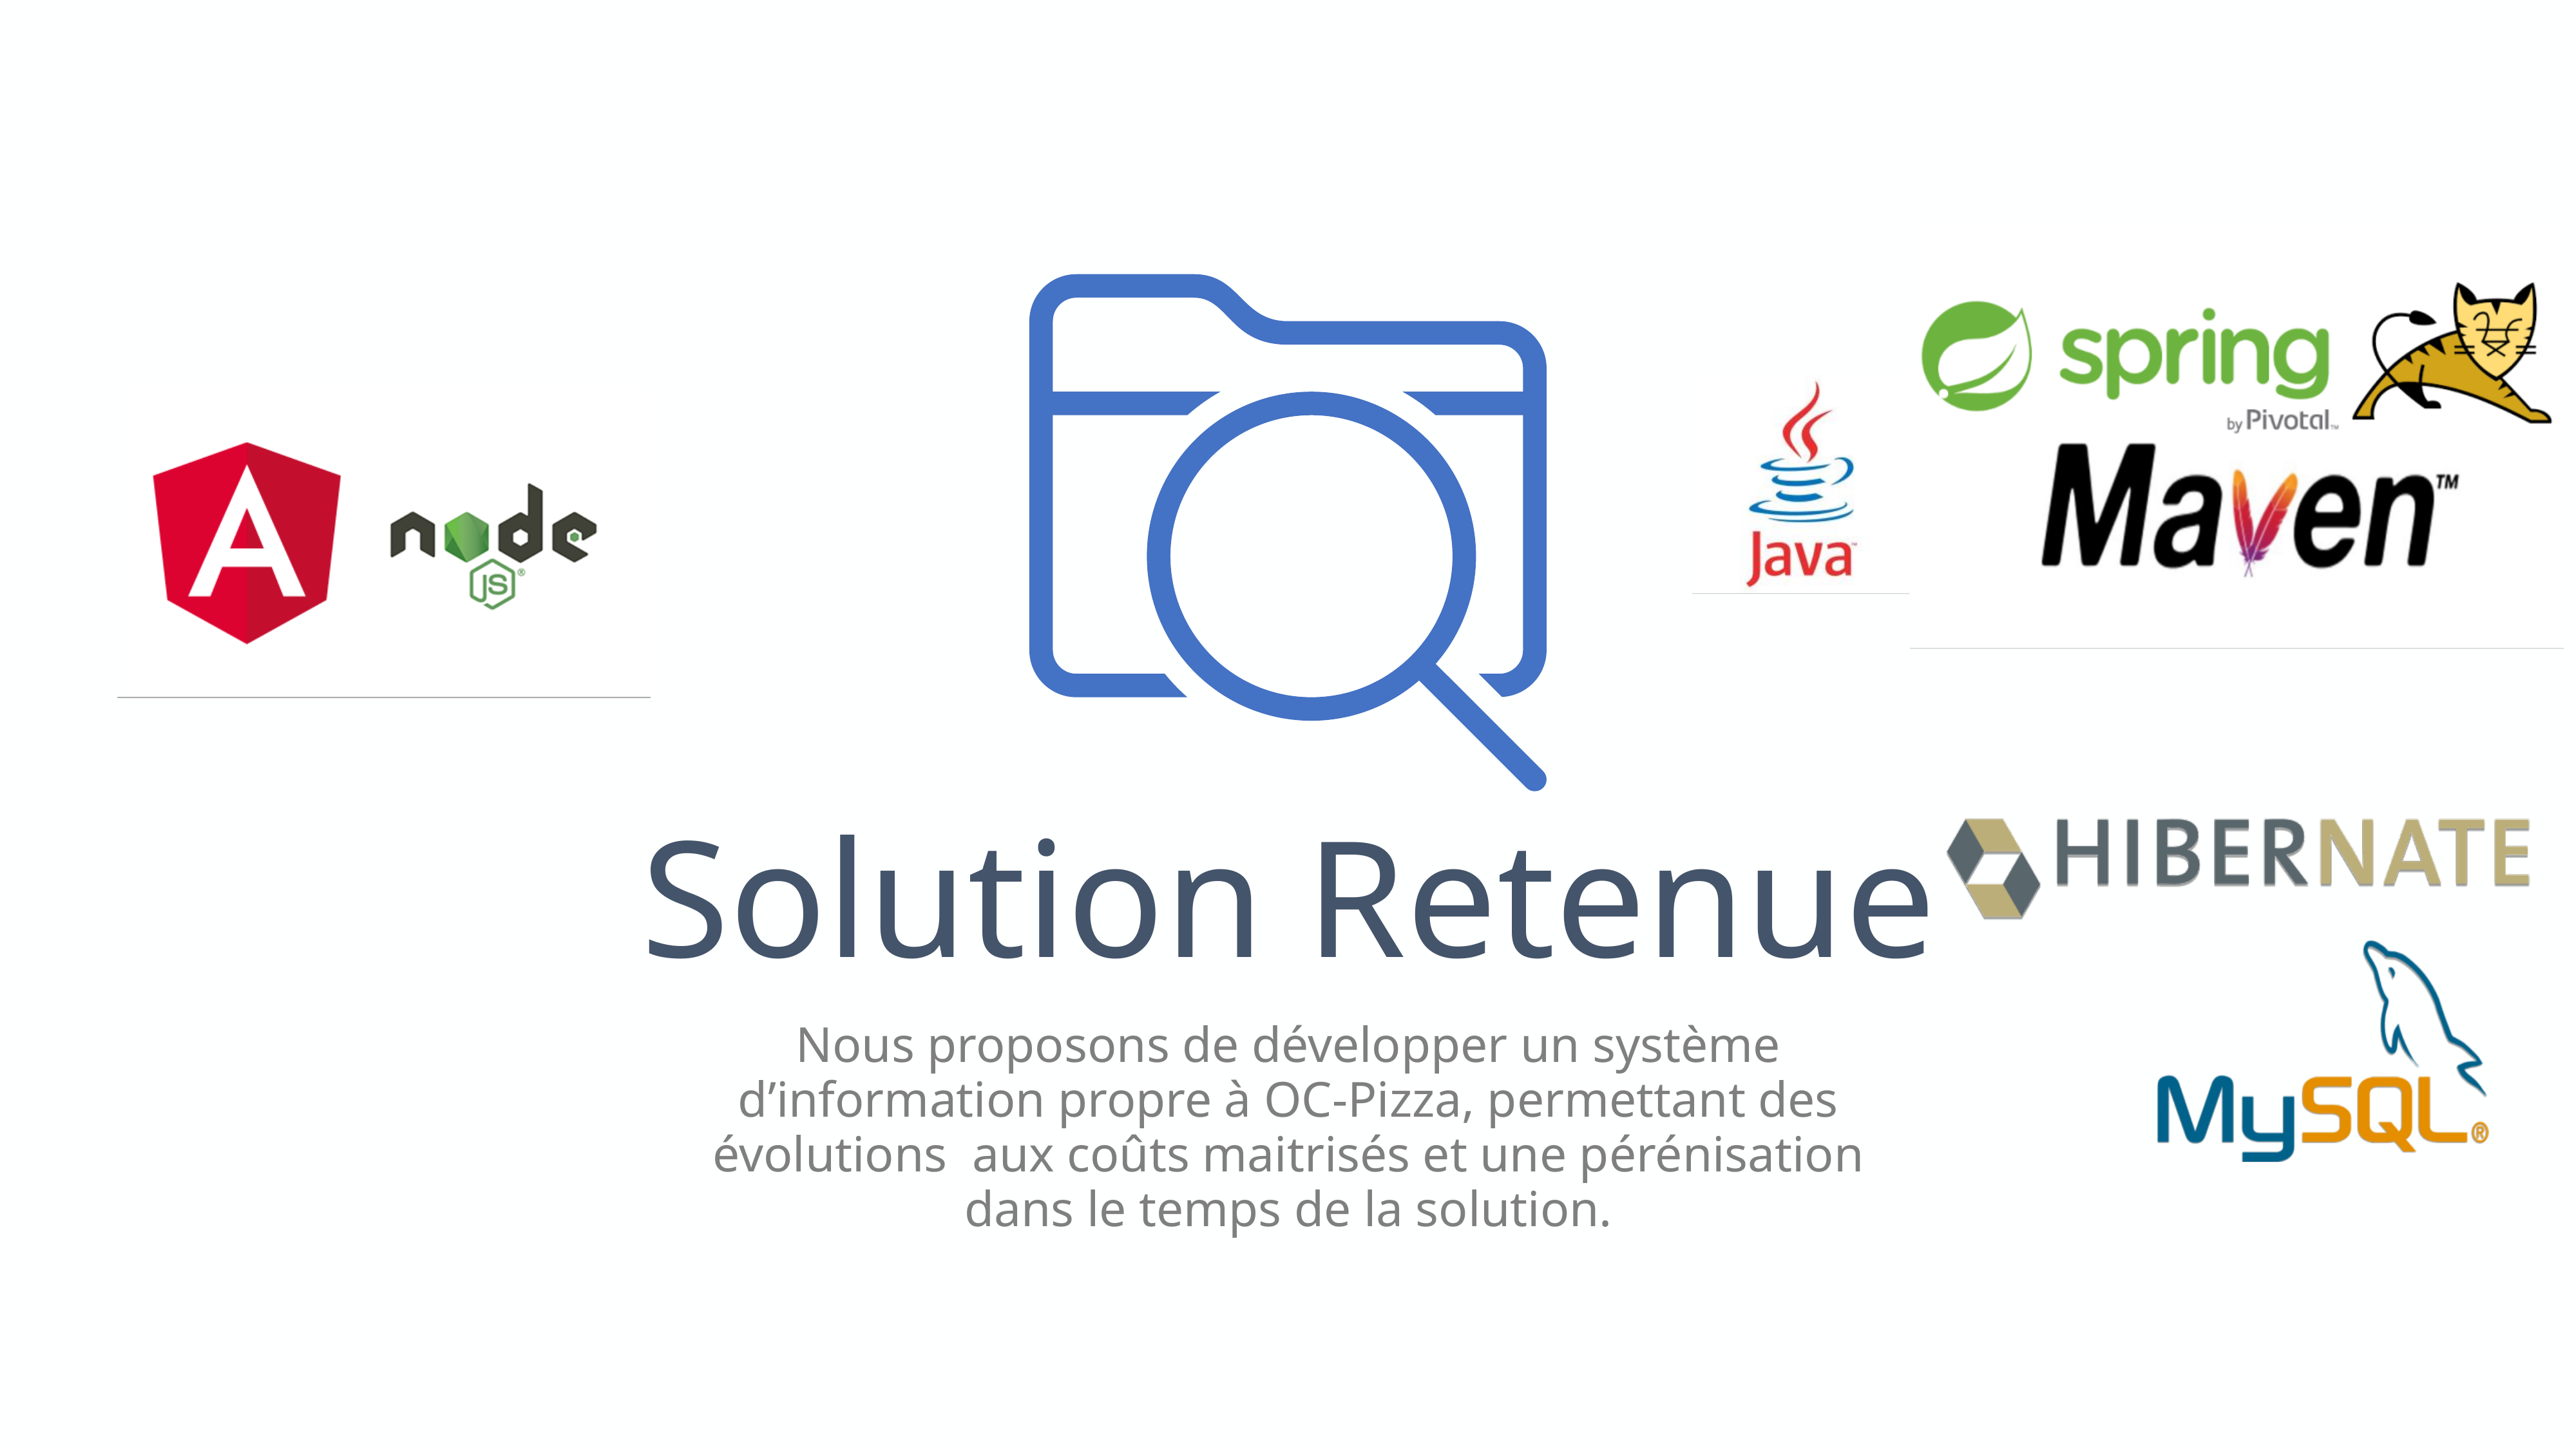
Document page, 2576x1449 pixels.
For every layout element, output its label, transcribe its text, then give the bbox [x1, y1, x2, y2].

picture [1918, 763, 2558, 1162]
picture [117, 386, 652, 697]
text_box Solution Retenue [524, 791, 2054, 996]
text_box [1029, 274, 1547, 697]
picture [1692, 225, 2566, 648]
text_box [1147, 392, 1547, 791]
text_box Nous proposons de développer un système d’information propre à OC-Pizza, permettant des évolutions aux coûts maitrisés et une pérénisation dans le temps de la solution. [652, 1012, 1926, 1241]
